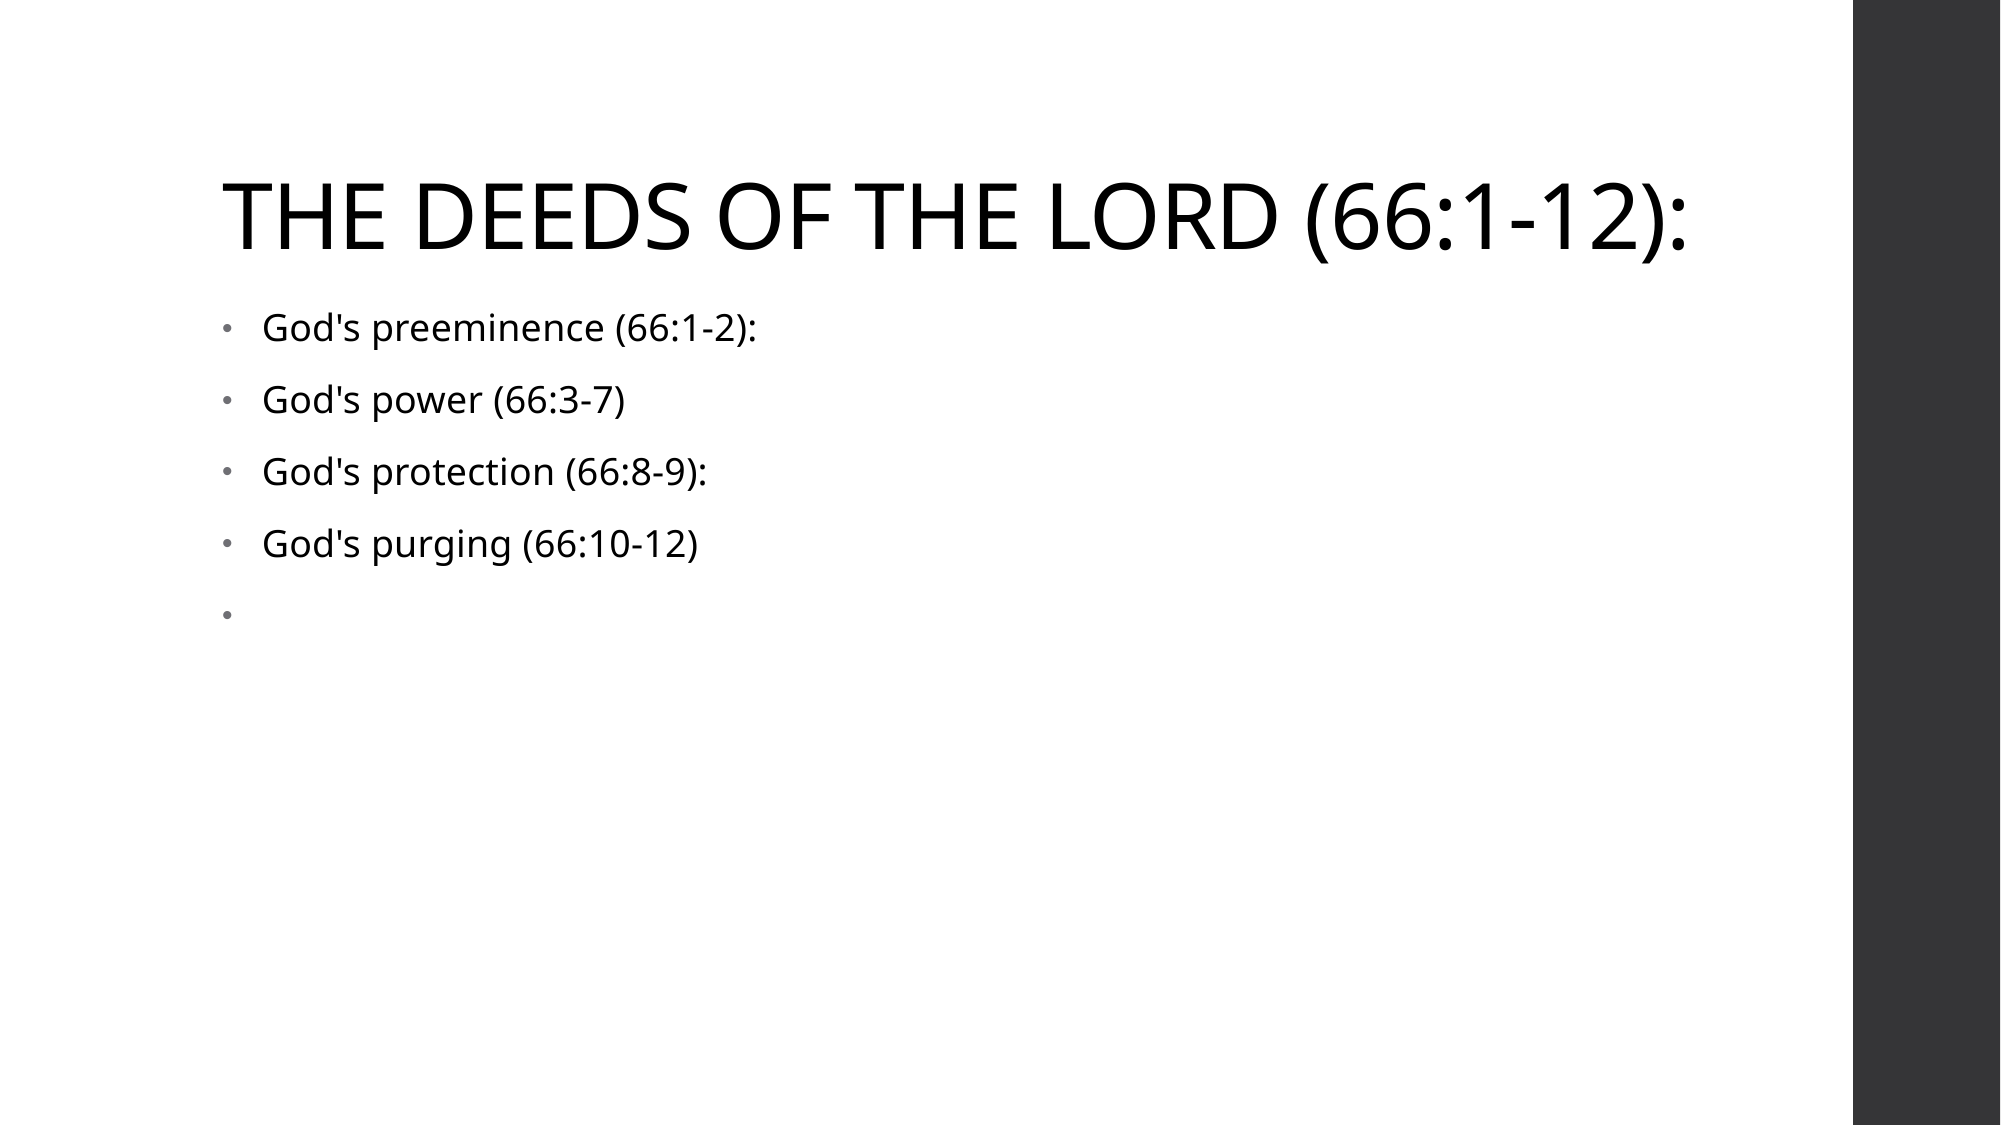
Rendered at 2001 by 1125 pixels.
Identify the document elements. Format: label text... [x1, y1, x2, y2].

title THE DEEDS OF THE LORD (66:1-12): [206, 60, 1797, 278]
list God's preeminence (66:1-2): God's power (66:3-7) God's protection (66:8-9): God's purging (66:10-12) [206, 299, 1617, 1014]
